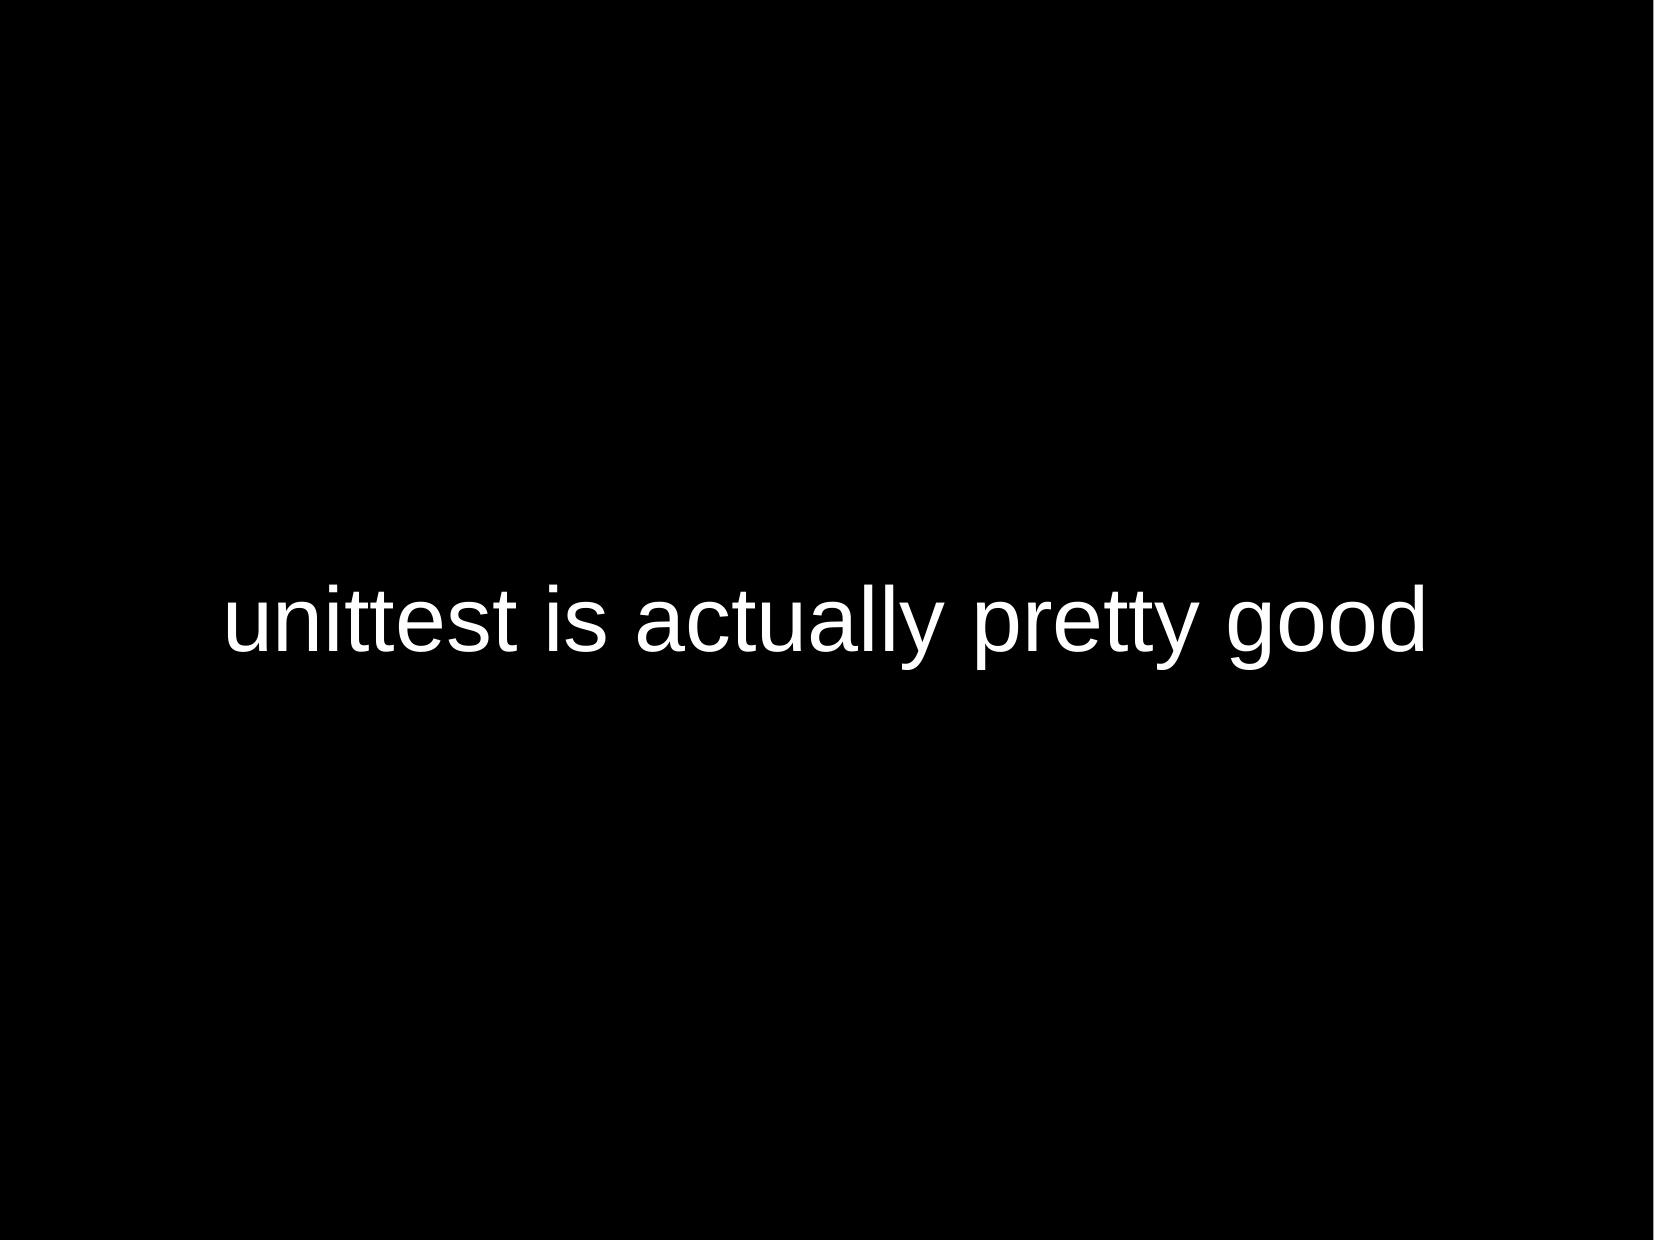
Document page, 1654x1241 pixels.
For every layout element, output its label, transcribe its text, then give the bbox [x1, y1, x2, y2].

title unittest is actually pretty good [82, 516, 1571, 724]
